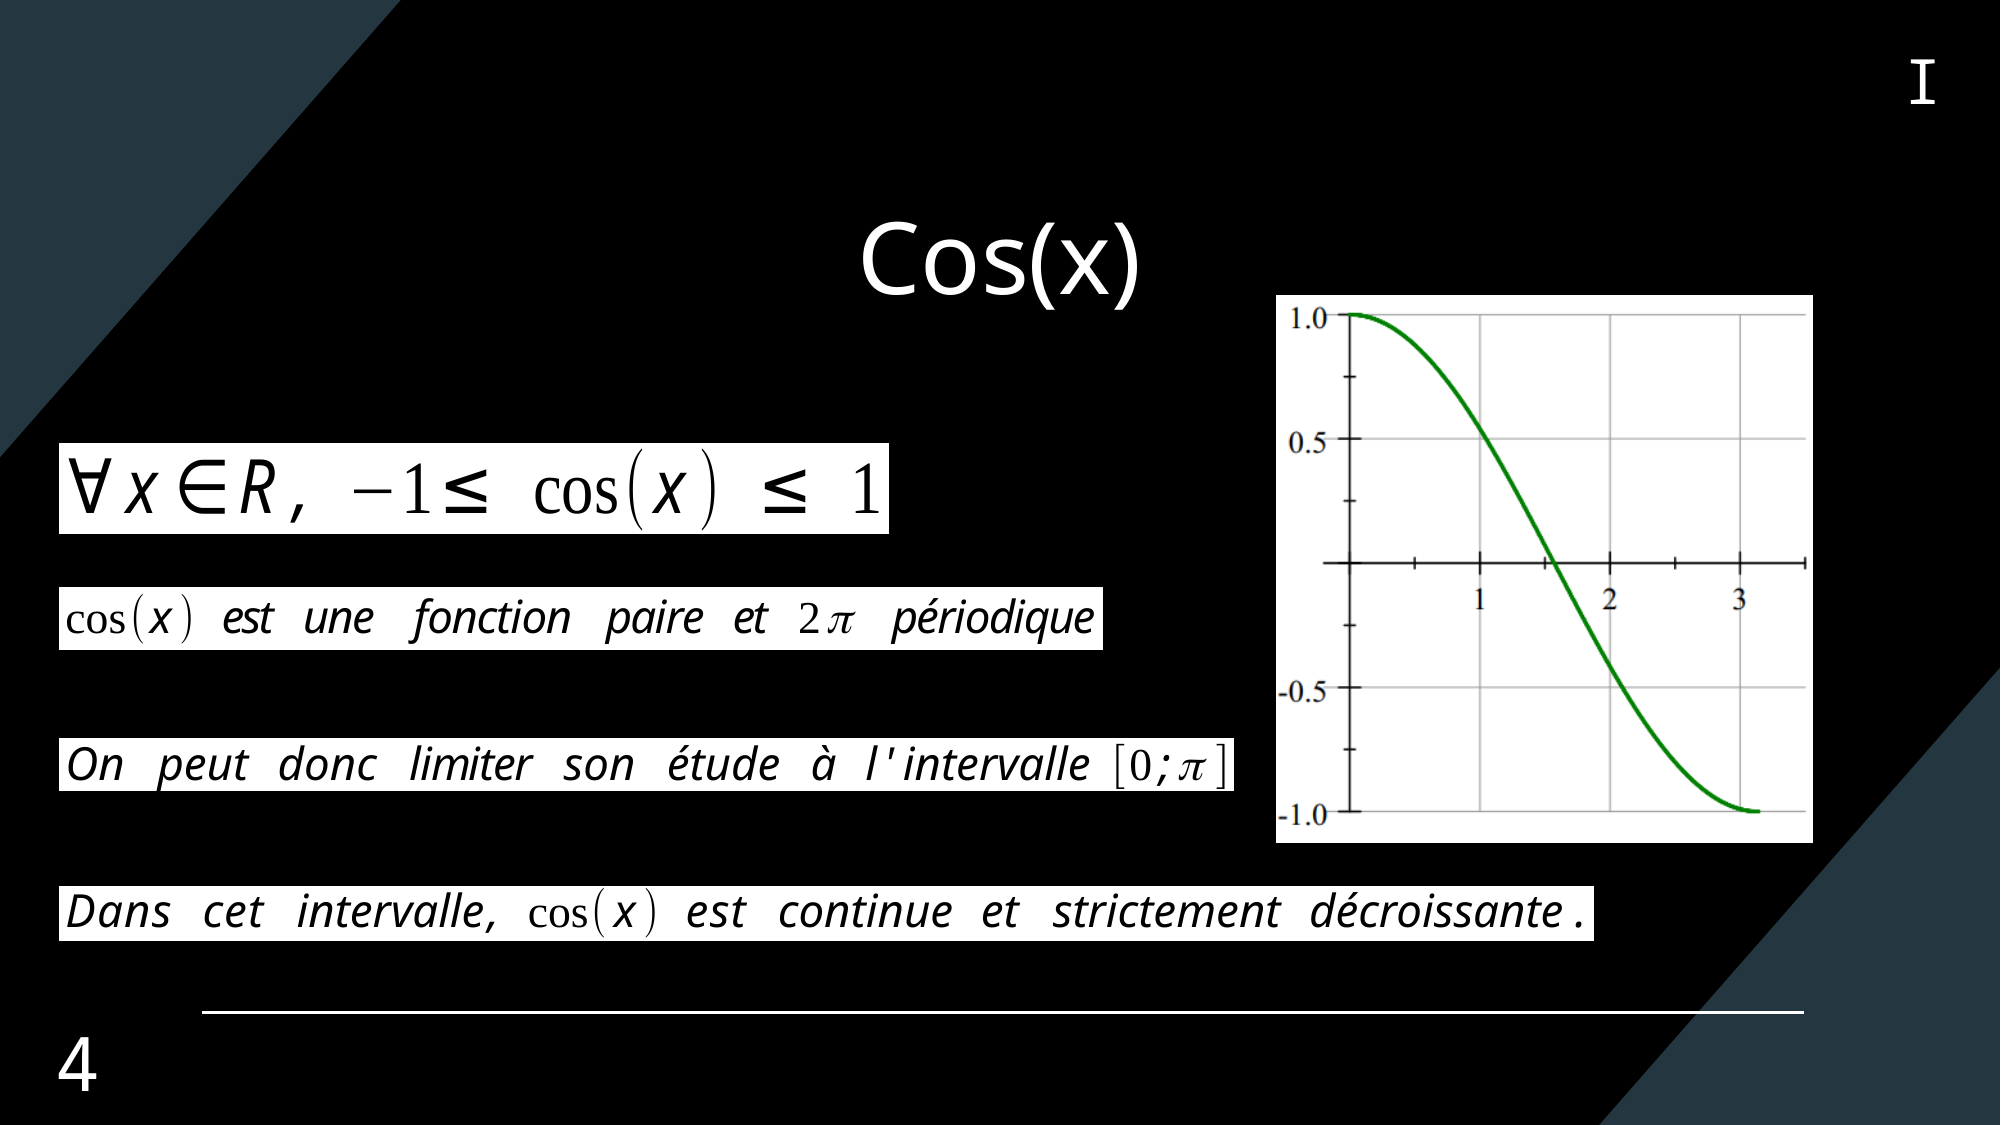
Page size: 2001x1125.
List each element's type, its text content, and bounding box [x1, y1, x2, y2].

chart [59, 586, 1104, 650]
title Cos(x) [187, 143, 1813, 367]
text_box I [1889, 30, 1958, 119]
chart [59, 885, 1594, 941]
chart [59, 442, 889, 535]
chart [59, 738, 1235, 791]
picture [1276, 295, 1813, 843]
text_box <number> [40, 1003, 433, 1107]
